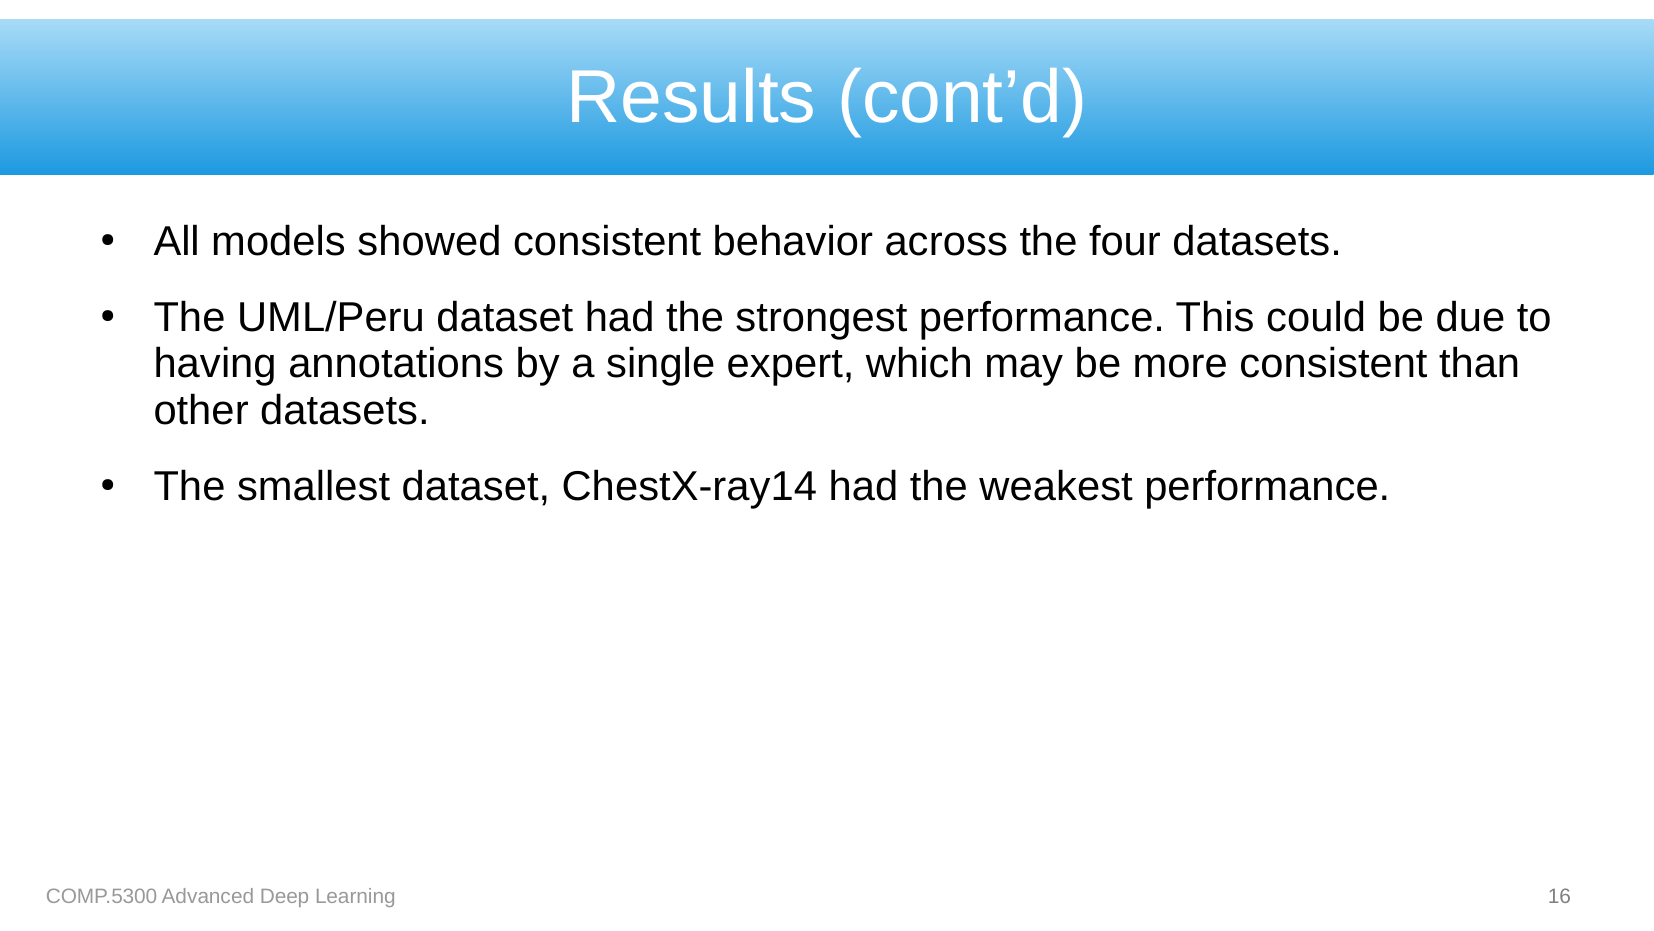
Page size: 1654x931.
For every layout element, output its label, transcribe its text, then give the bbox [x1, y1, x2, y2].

title Results (cont’d) [0, 19, 1654, 175]
list All models showed consistent behavior across the four datasets. The UML/Peru dataset had the strongest performance. This could be due to having annotations by a single expert, which may be more consistent than other datasets. The smallest dataset, ChestX-ray14 had the weakest performance. [82, 217, 1571, 758]
